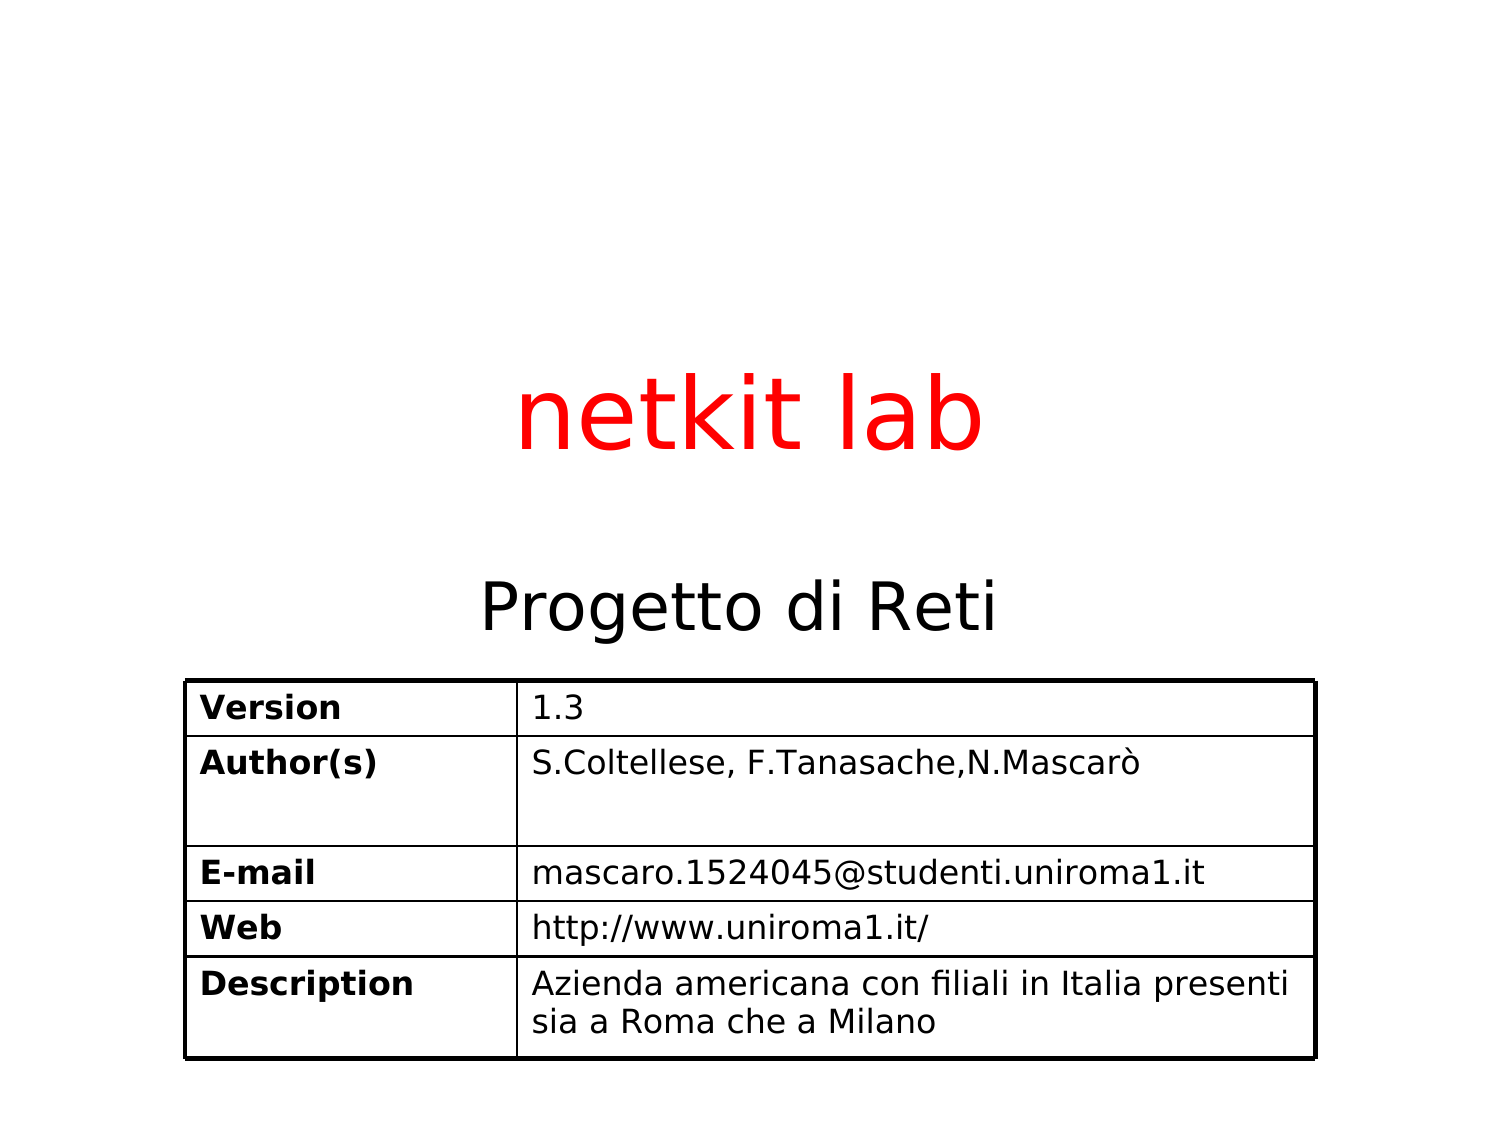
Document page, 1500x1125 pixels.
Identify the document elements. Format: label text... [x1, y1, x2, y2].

text_box Azienda americana con filiali in Italia presenti sia a Roma che a Milano [518, 958, 1313, 1056]
text_box Version [187, 683, 516, 735]
text_box Web [187, 902, 516, 955]
text_box S.Coltellese, F.Tanasache,N.Mascarò [518, 737, 1313, 845]
text_box http://www.uniroma1.it/ [518, 902, 1313, 955]
subtitle Progetto di Reti [75, 561, 1425, 680]
text_box E-mail [187, 847, 516, 900]
text_box Author(s) [187, 737, 516, 845]
text_box 1.3 [518, 683, 1313, 735]
text_box mascaro.1524045@studenti.uniroma1.it [518, 847, 1313, 900]
text_box Description [187, 958, 516, 1056]
title netkit lab [112, 297, 1388, 533]
